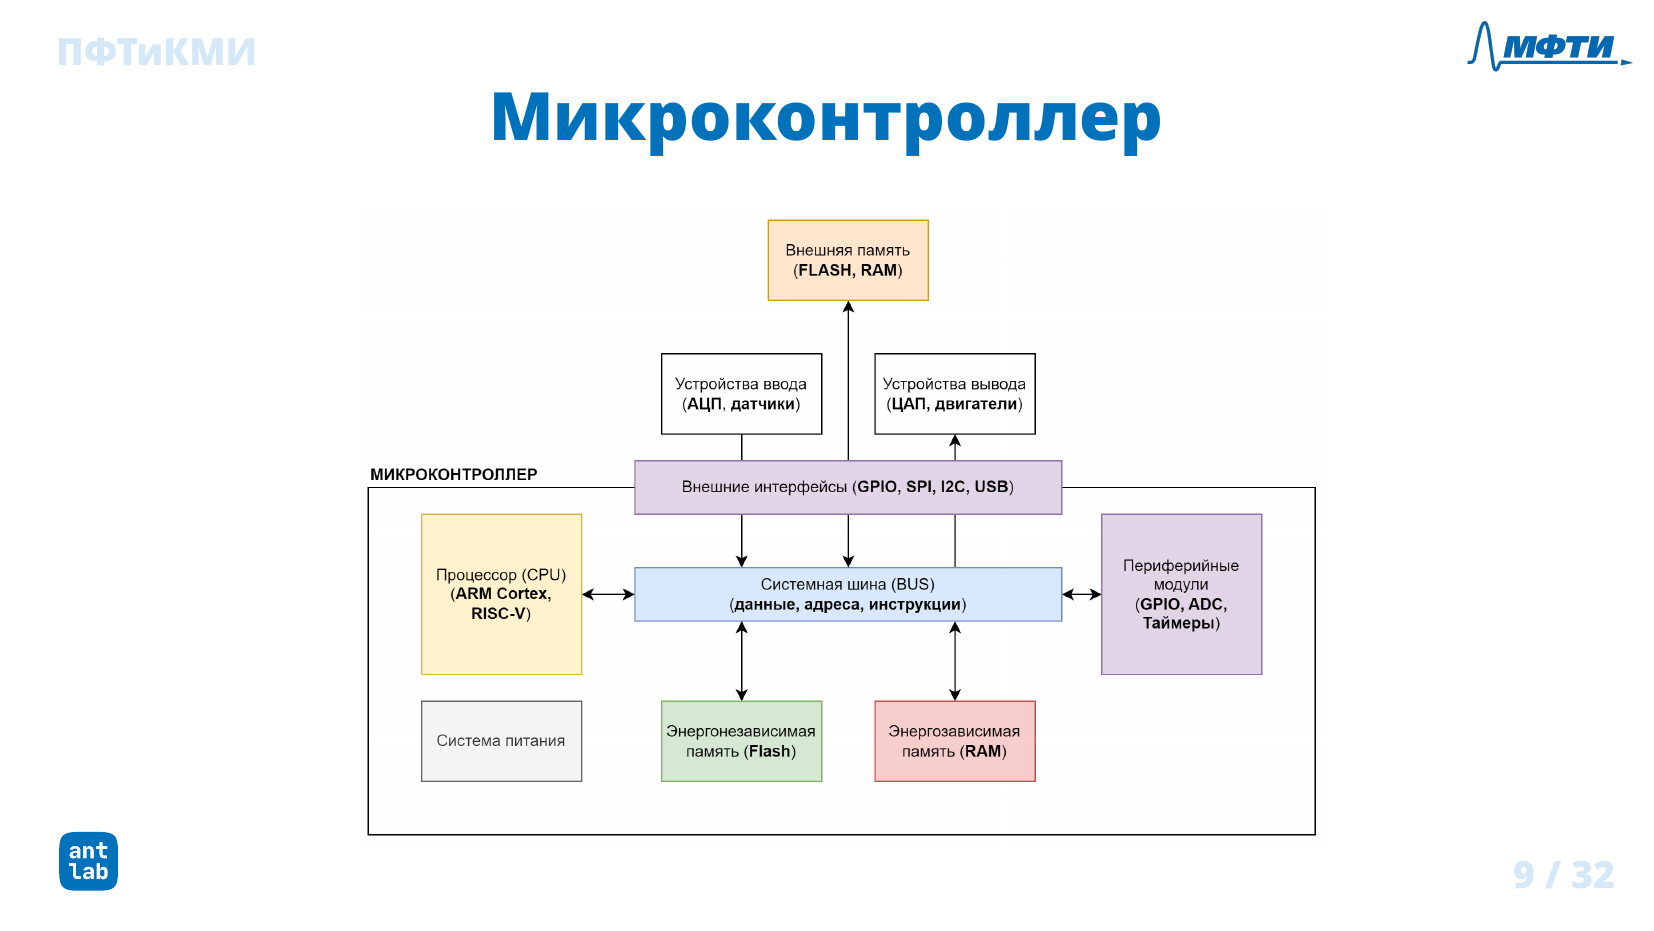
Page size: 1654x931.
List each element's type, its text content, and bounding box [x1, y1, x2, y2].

title Микроконтроллер [82, 37, 1571, 193]
picture [1446, 0, 1654, 93]
picture [354, 206, 1329, 850]
